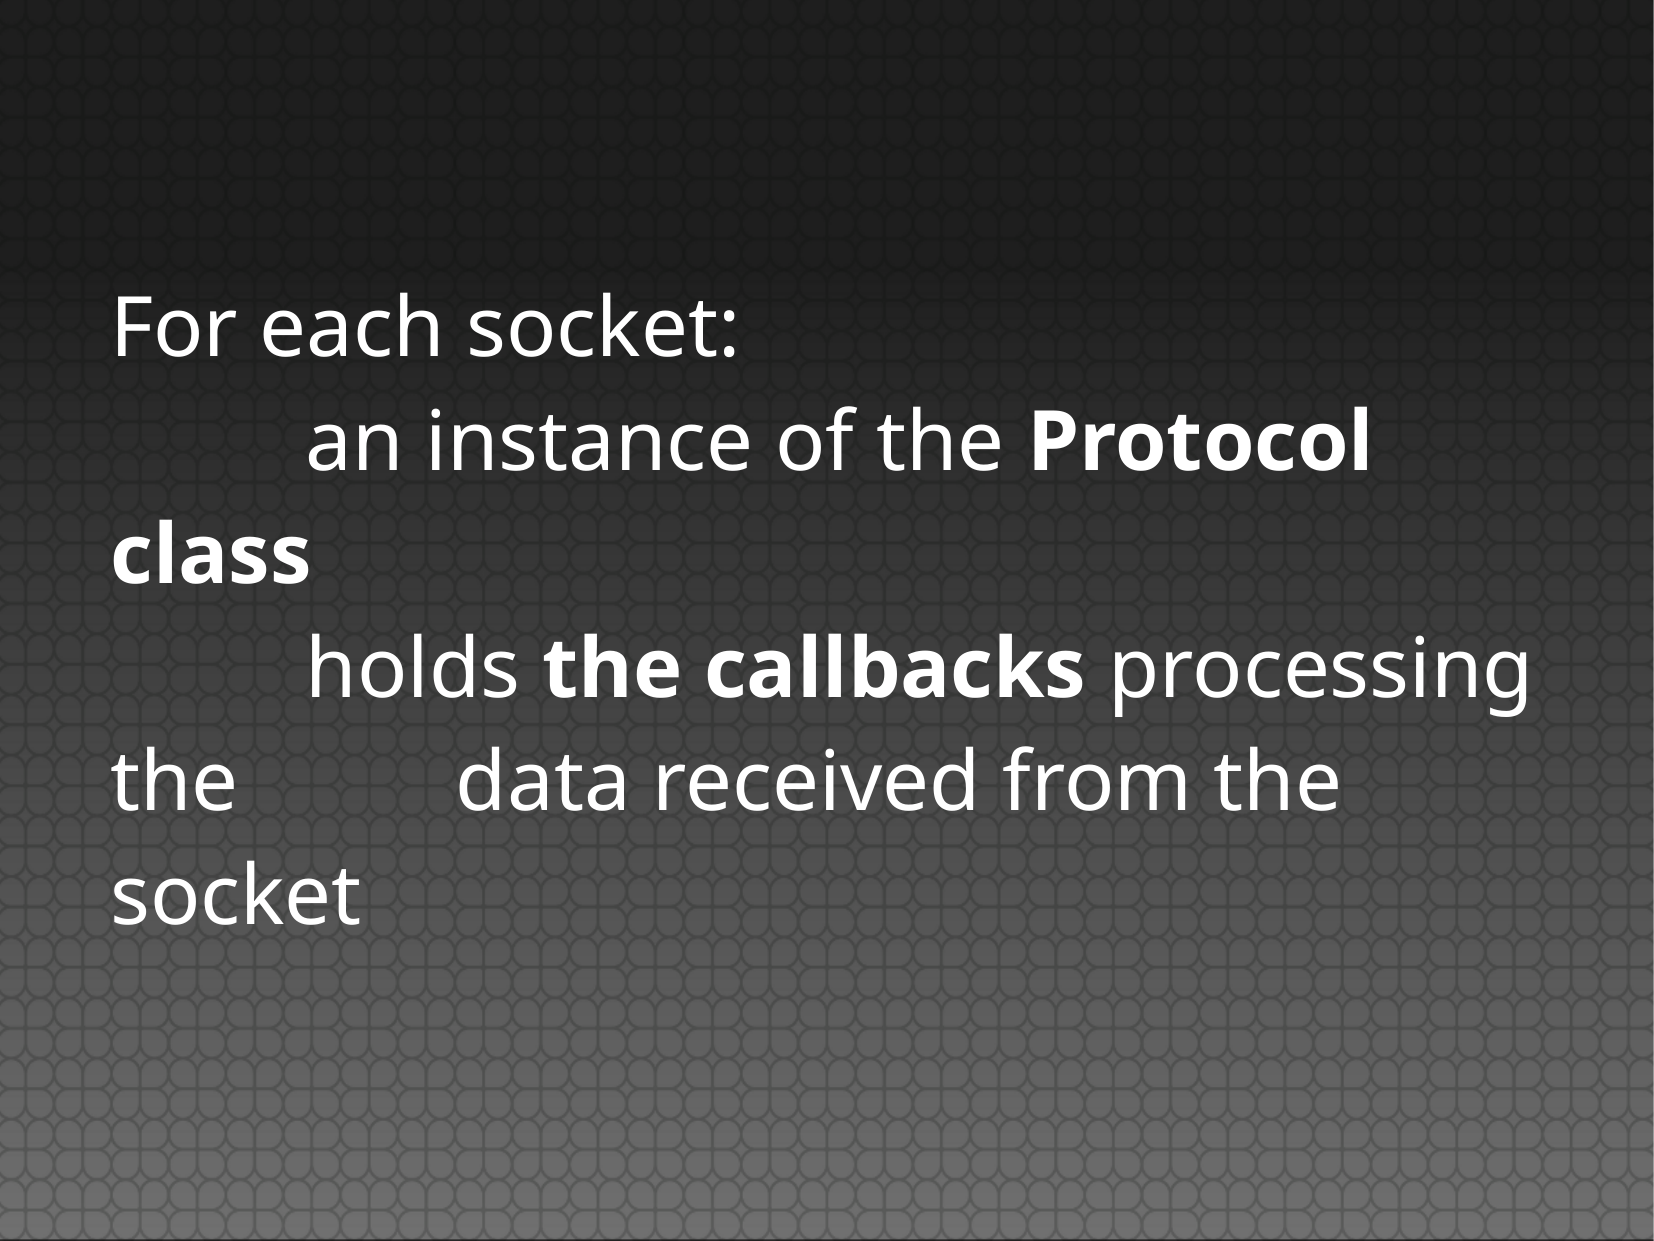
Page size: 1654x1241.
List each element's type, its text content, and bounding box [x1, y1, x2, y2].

title For each socket: an instance of the Protocol class holds the callbacks processing the data received from the socket [110, 422, 1593, 795]
picture [0, 0, 1654, 1241]
